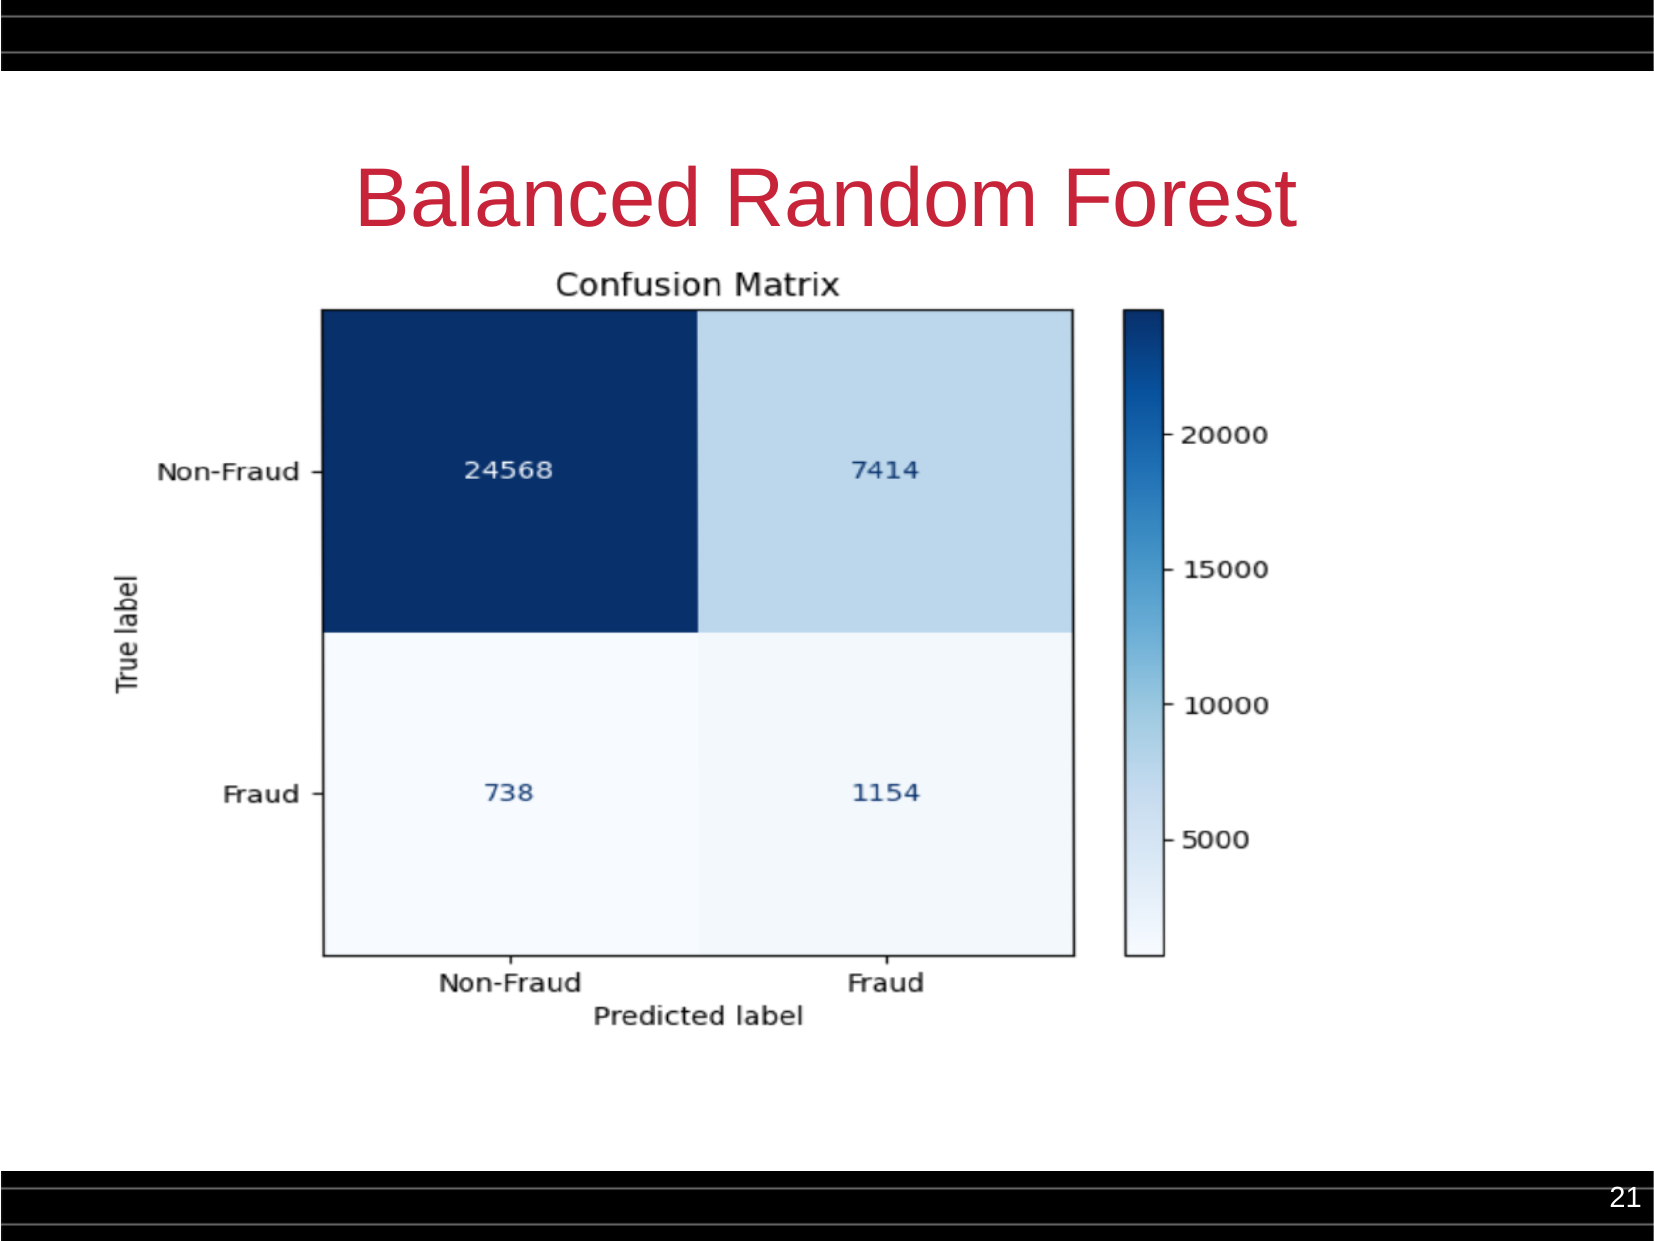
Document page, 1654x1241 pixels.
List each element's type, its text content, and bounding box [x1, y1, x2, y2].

picture [82, 271, 1324, 1028]
picture [1, 0, 1654, 71]
picture [1, 1171, 1654, 1241]
title Balanced Random Forest [82, 123, 1571, 272]
